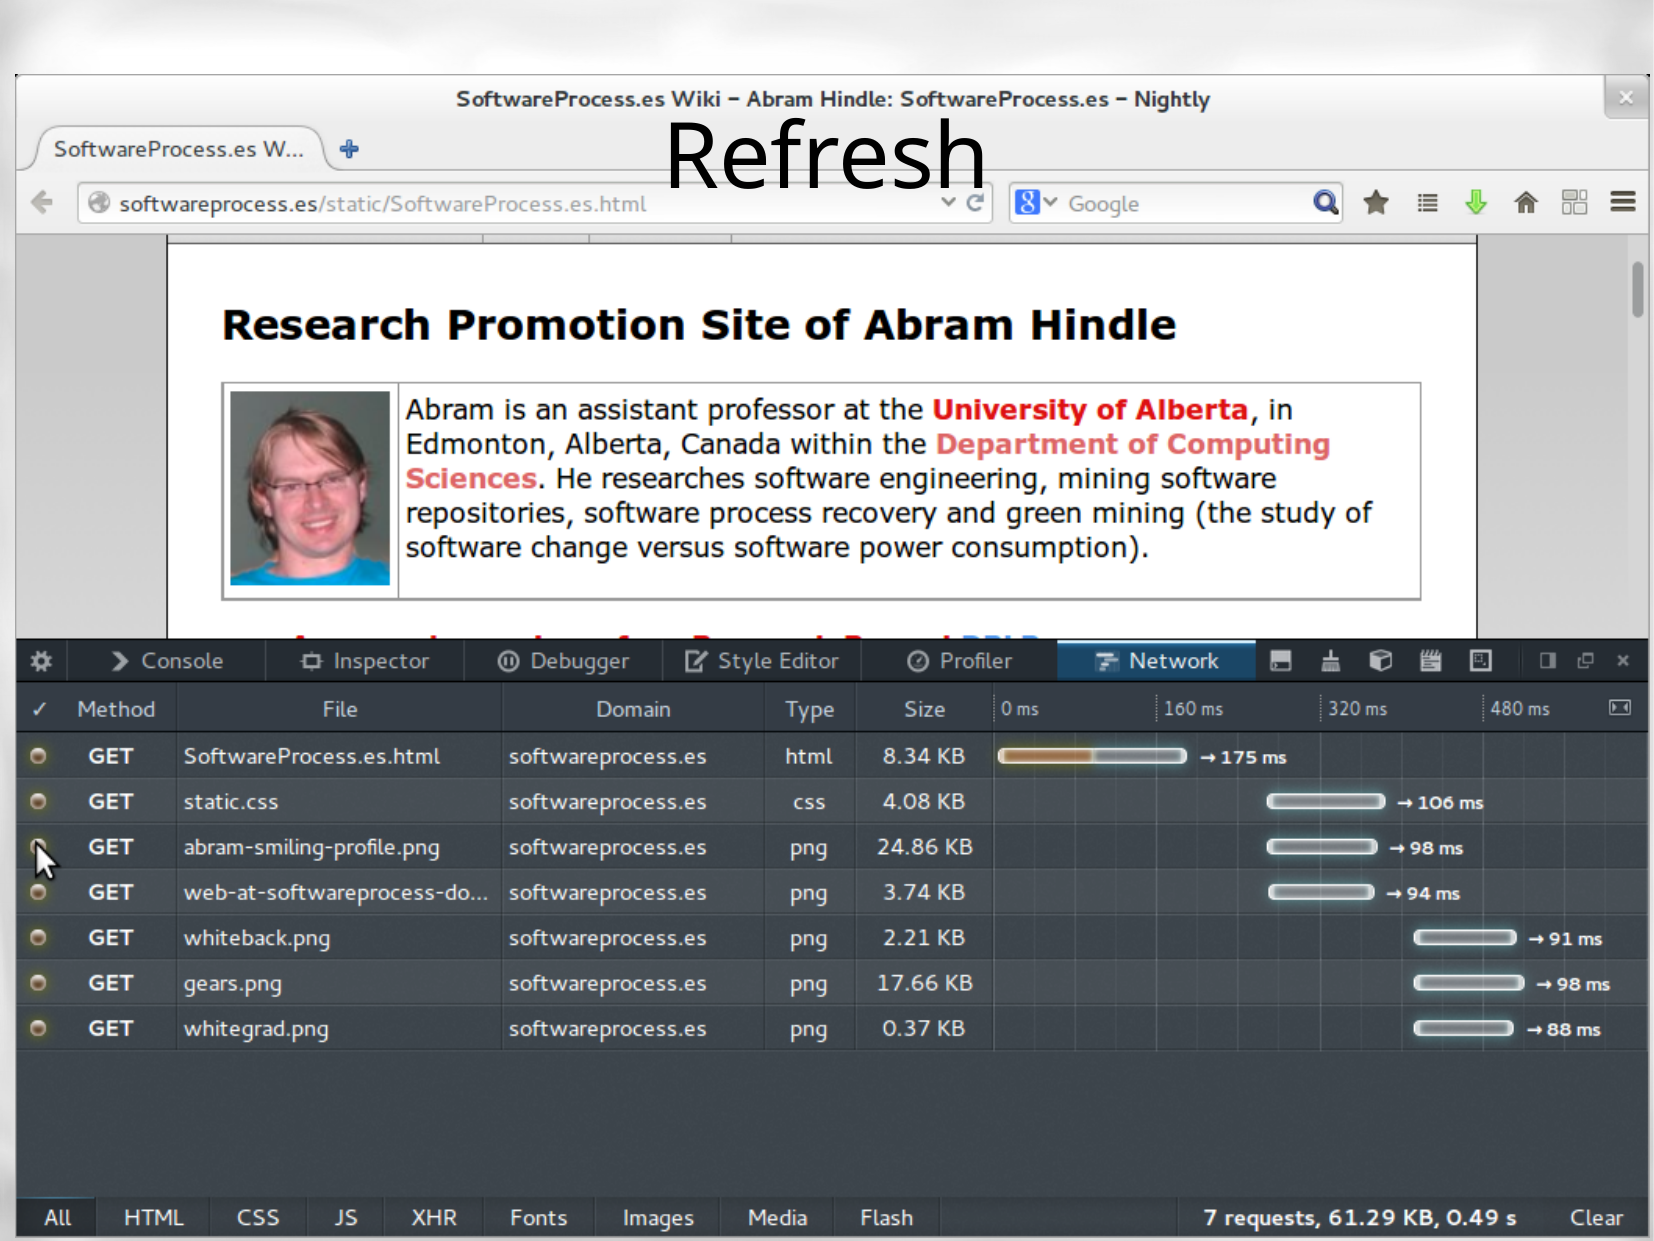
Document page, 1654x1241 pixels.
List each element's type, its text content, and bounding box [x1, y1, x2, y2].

title Refresh [82, 49, 1571, 257]
picture [0, 0, 1654, 1241]
